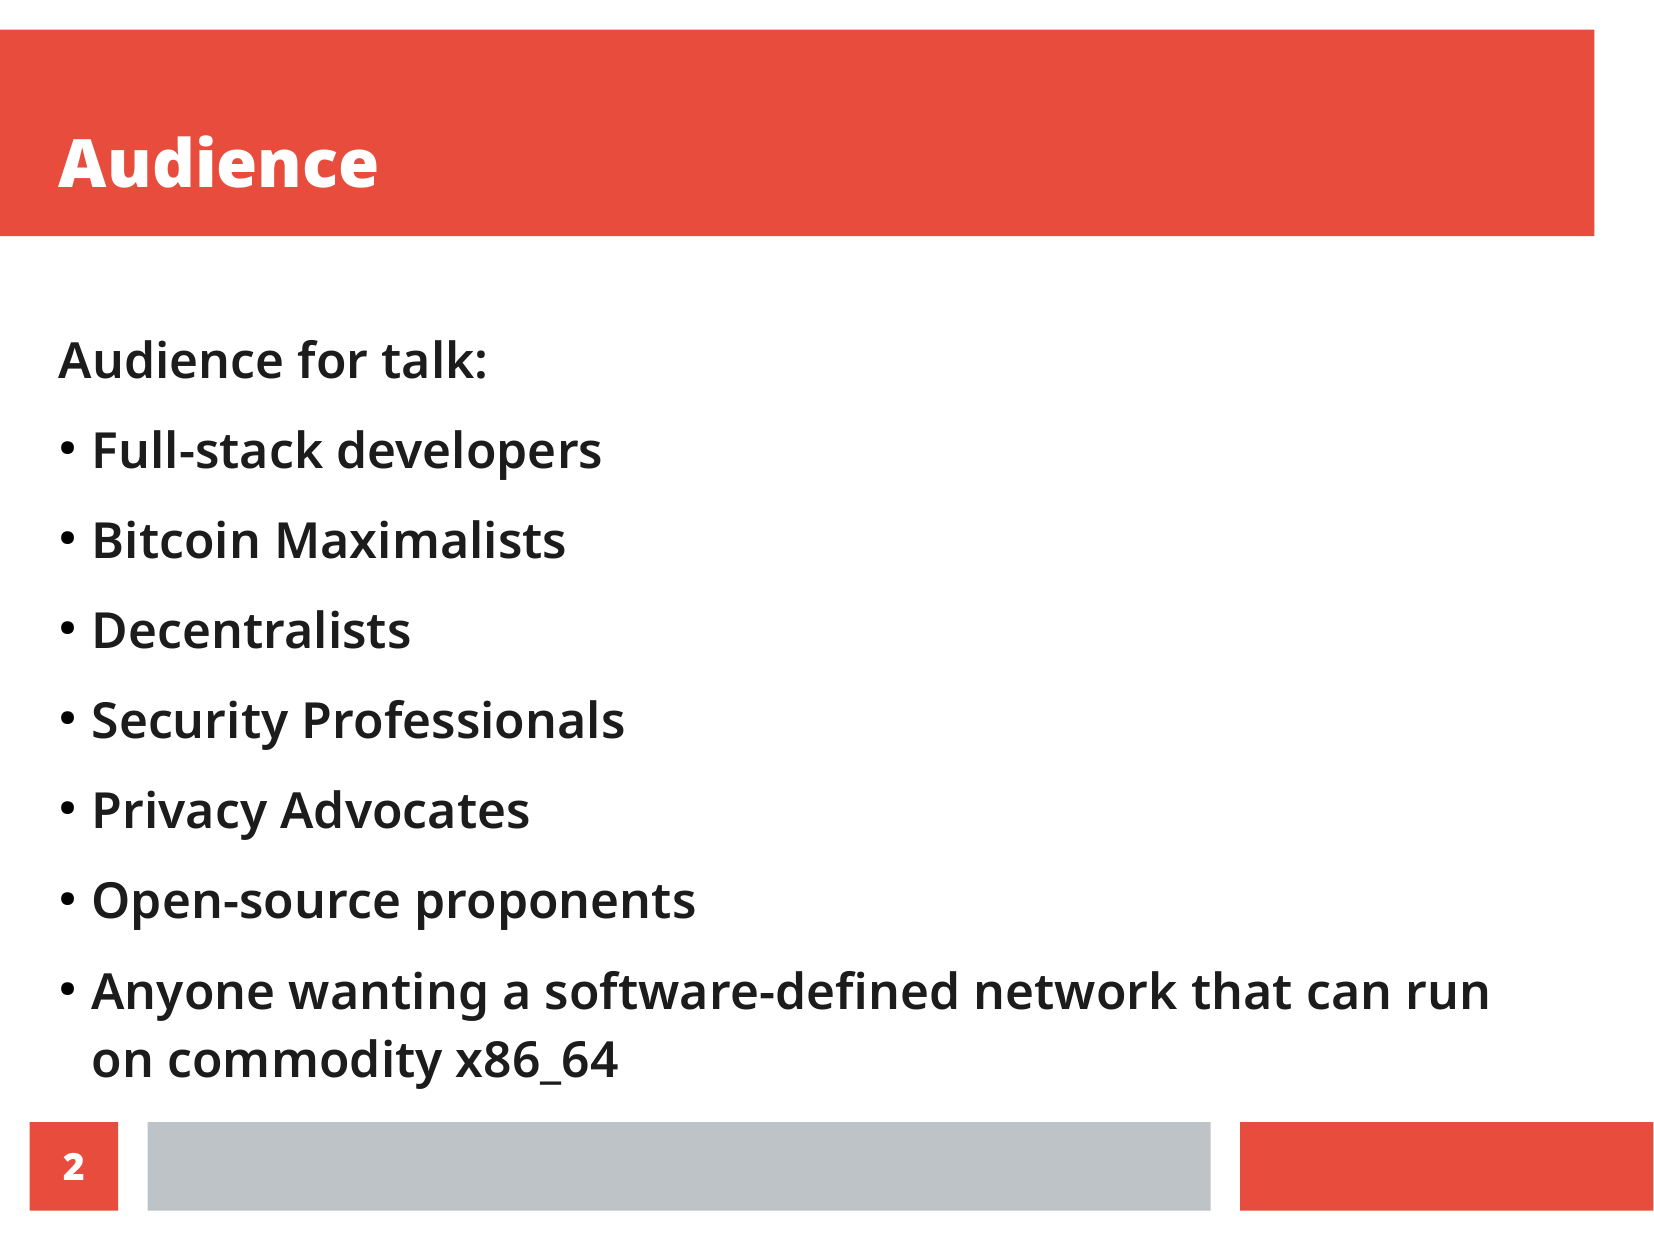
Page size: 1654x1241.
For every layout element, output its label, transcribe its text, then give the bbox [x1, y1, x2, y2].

title Audience [59, 59, 1595, 207]
list Audience for talk: Full-stack developers Bitcoin Maximalists Decentralists Security Professionals Privacy Advocates Open-source proponents Anyone wanting a software-defined network that can run on commodity x86_64 [59, 324, 1565, 1093]
